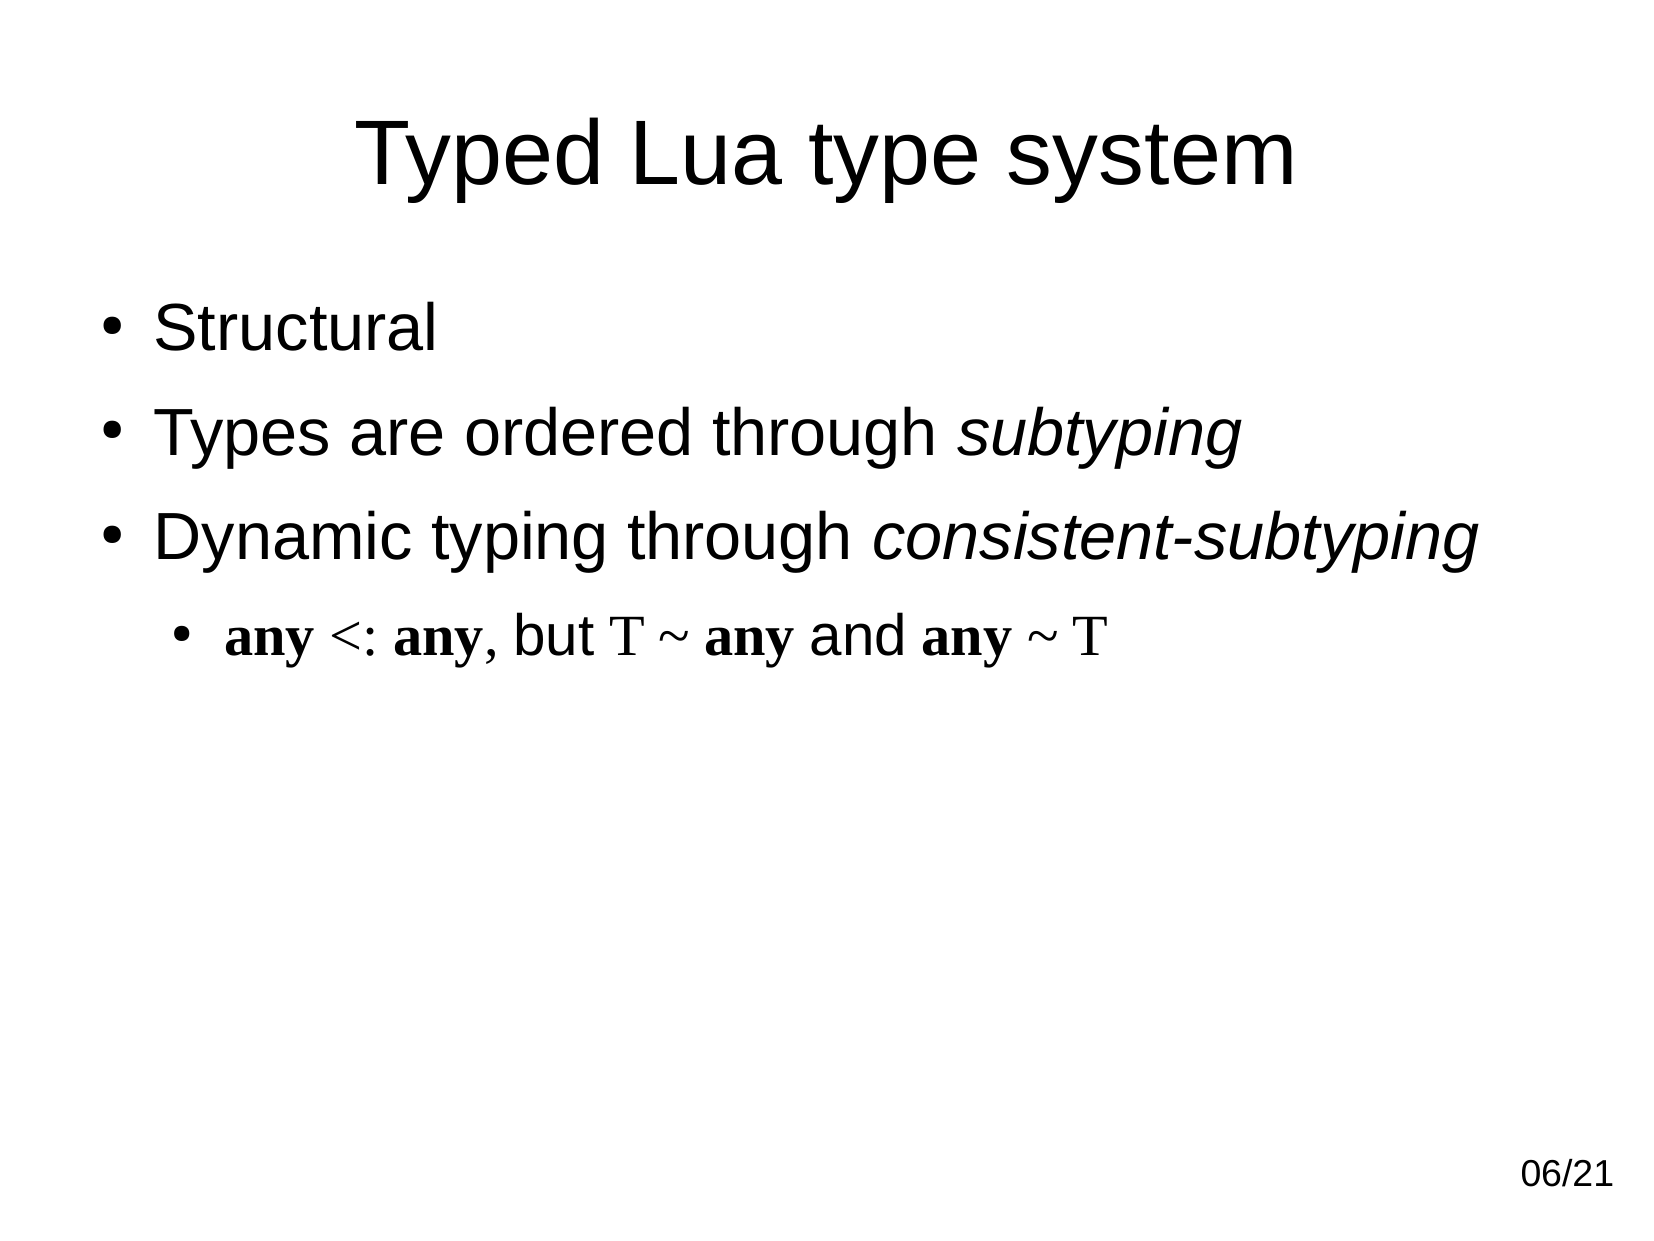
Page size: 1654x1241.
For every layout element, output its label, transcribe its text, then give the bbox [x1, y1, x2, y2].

text_box 06/21 [1495, 1145, 1630, 1216]
title Typed Lua type system [82, 49, 1571, 257]
list Structural Types are ordered through subtyping Dynamic typing through consistent-subtyping any <: any, but T ~ any and any ~ T [82, 290, 1571, 1109]
